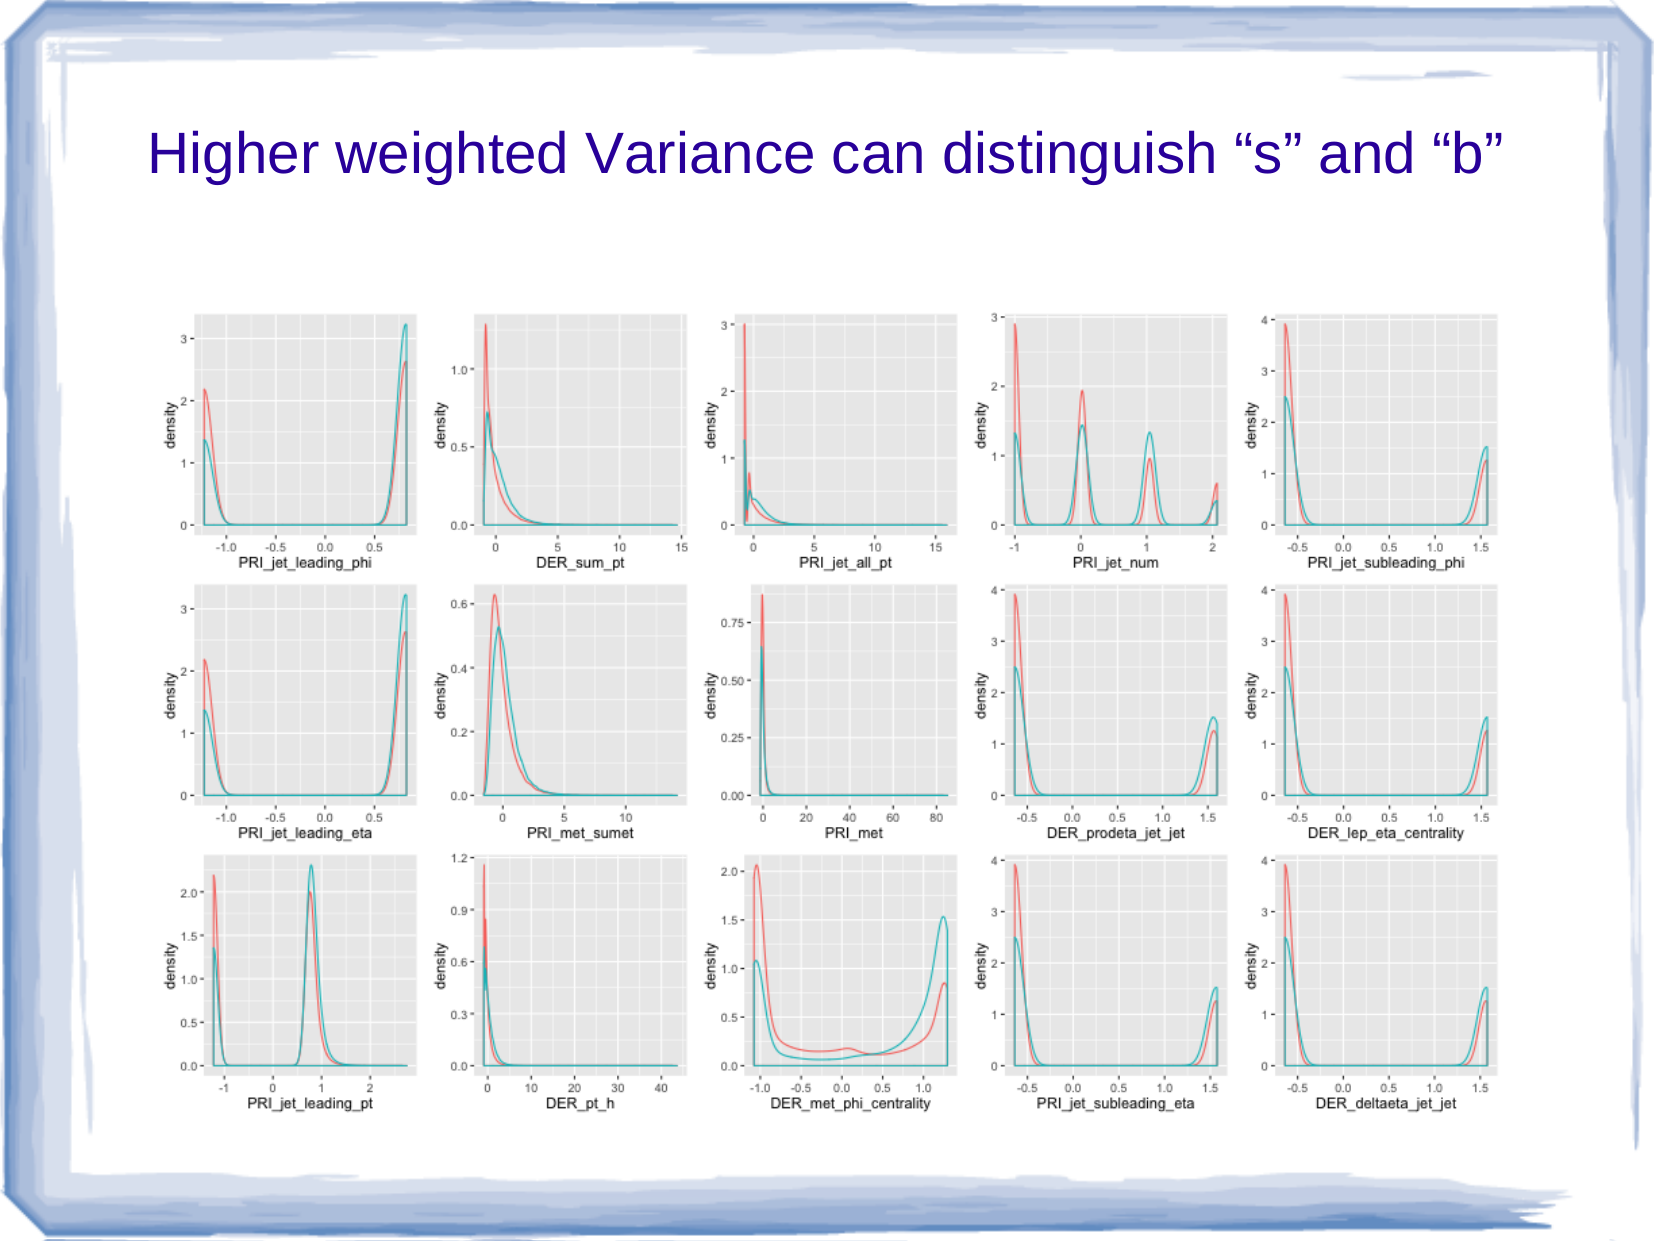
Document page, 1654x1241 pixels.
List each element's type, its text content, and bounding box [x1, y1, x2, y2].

title Higher weighted Variance can distinguish “s” and “b” [82, 49, 1571, 257]
picture [0, 0, 1654, 1241]
